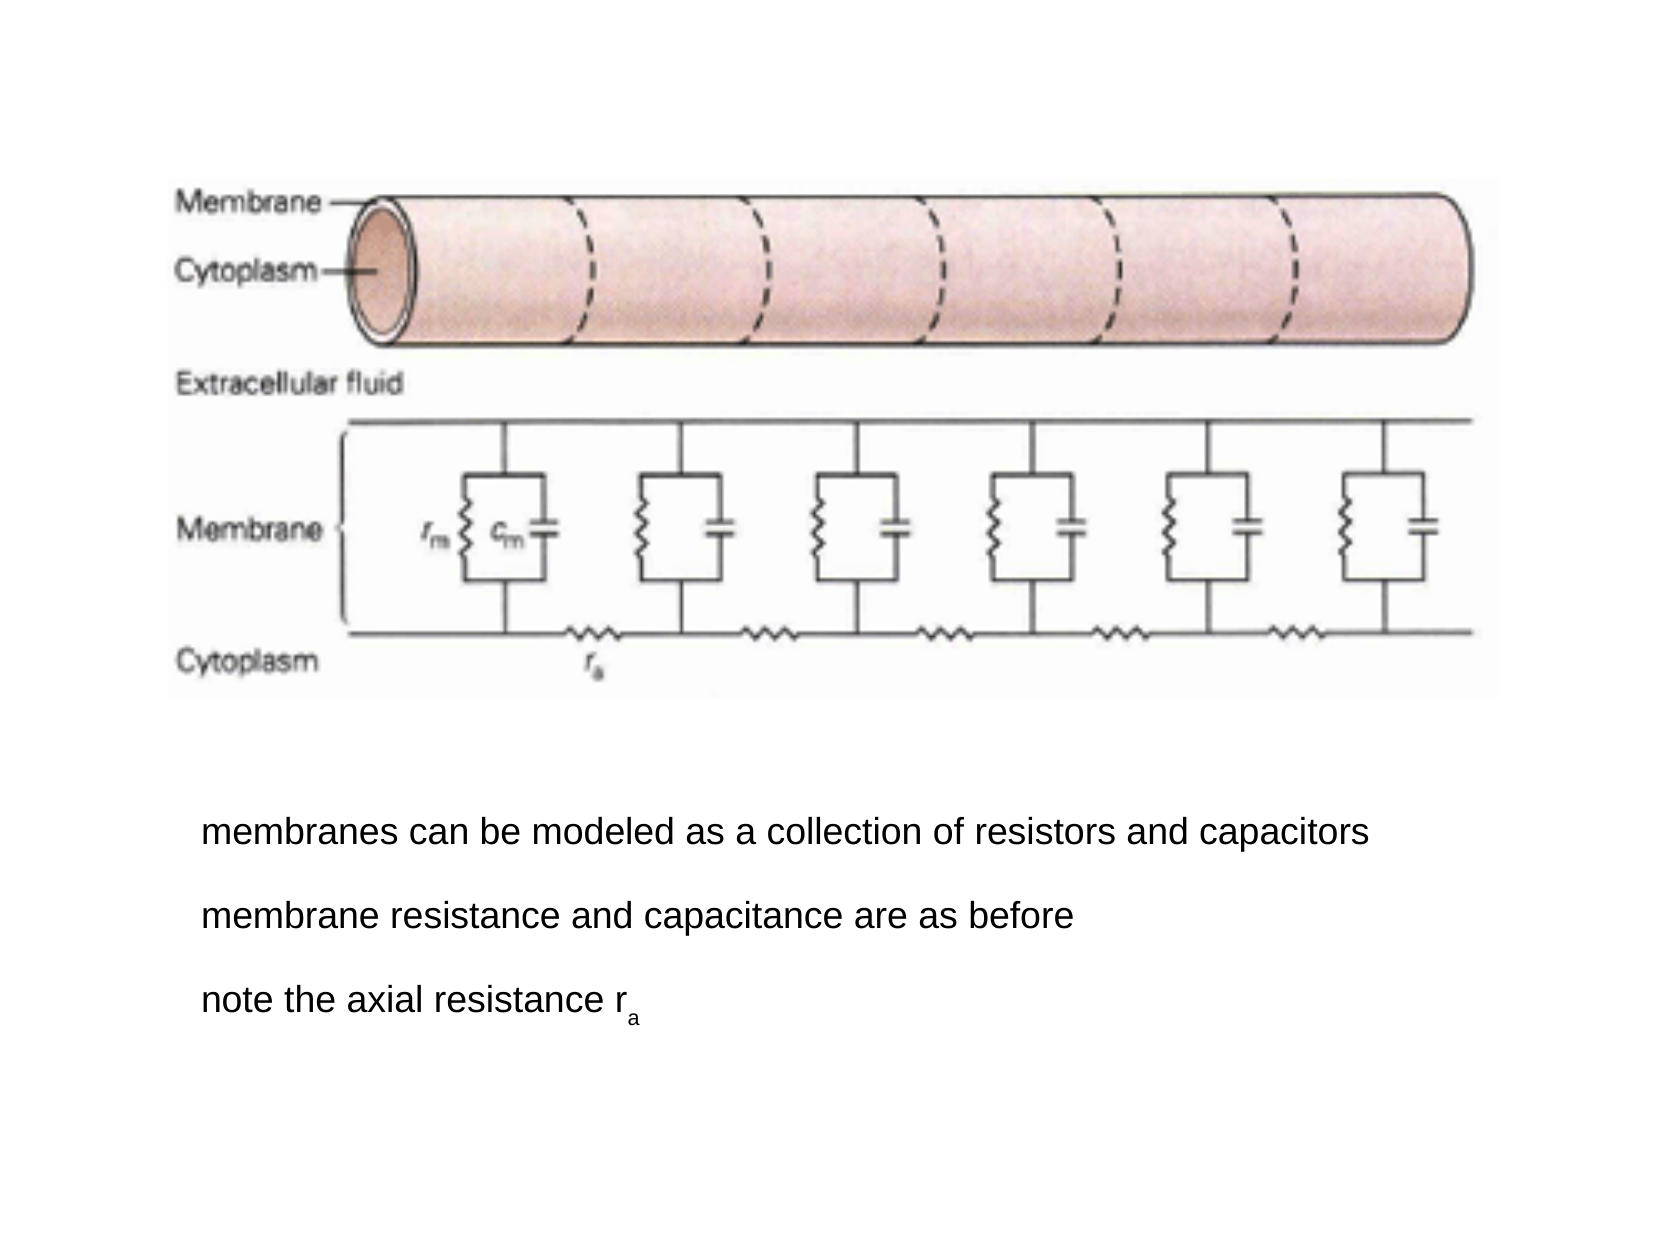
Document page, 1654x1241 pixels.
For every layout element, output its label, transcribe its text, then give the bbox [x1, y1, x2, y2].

picture [109, 123, 1589, 716]
text_box membranes can be modeled as a collection of resistors and capacitors membrane resistance and capacitance are as before note the axial resistance ra [186, 803, 1583, 1038]
